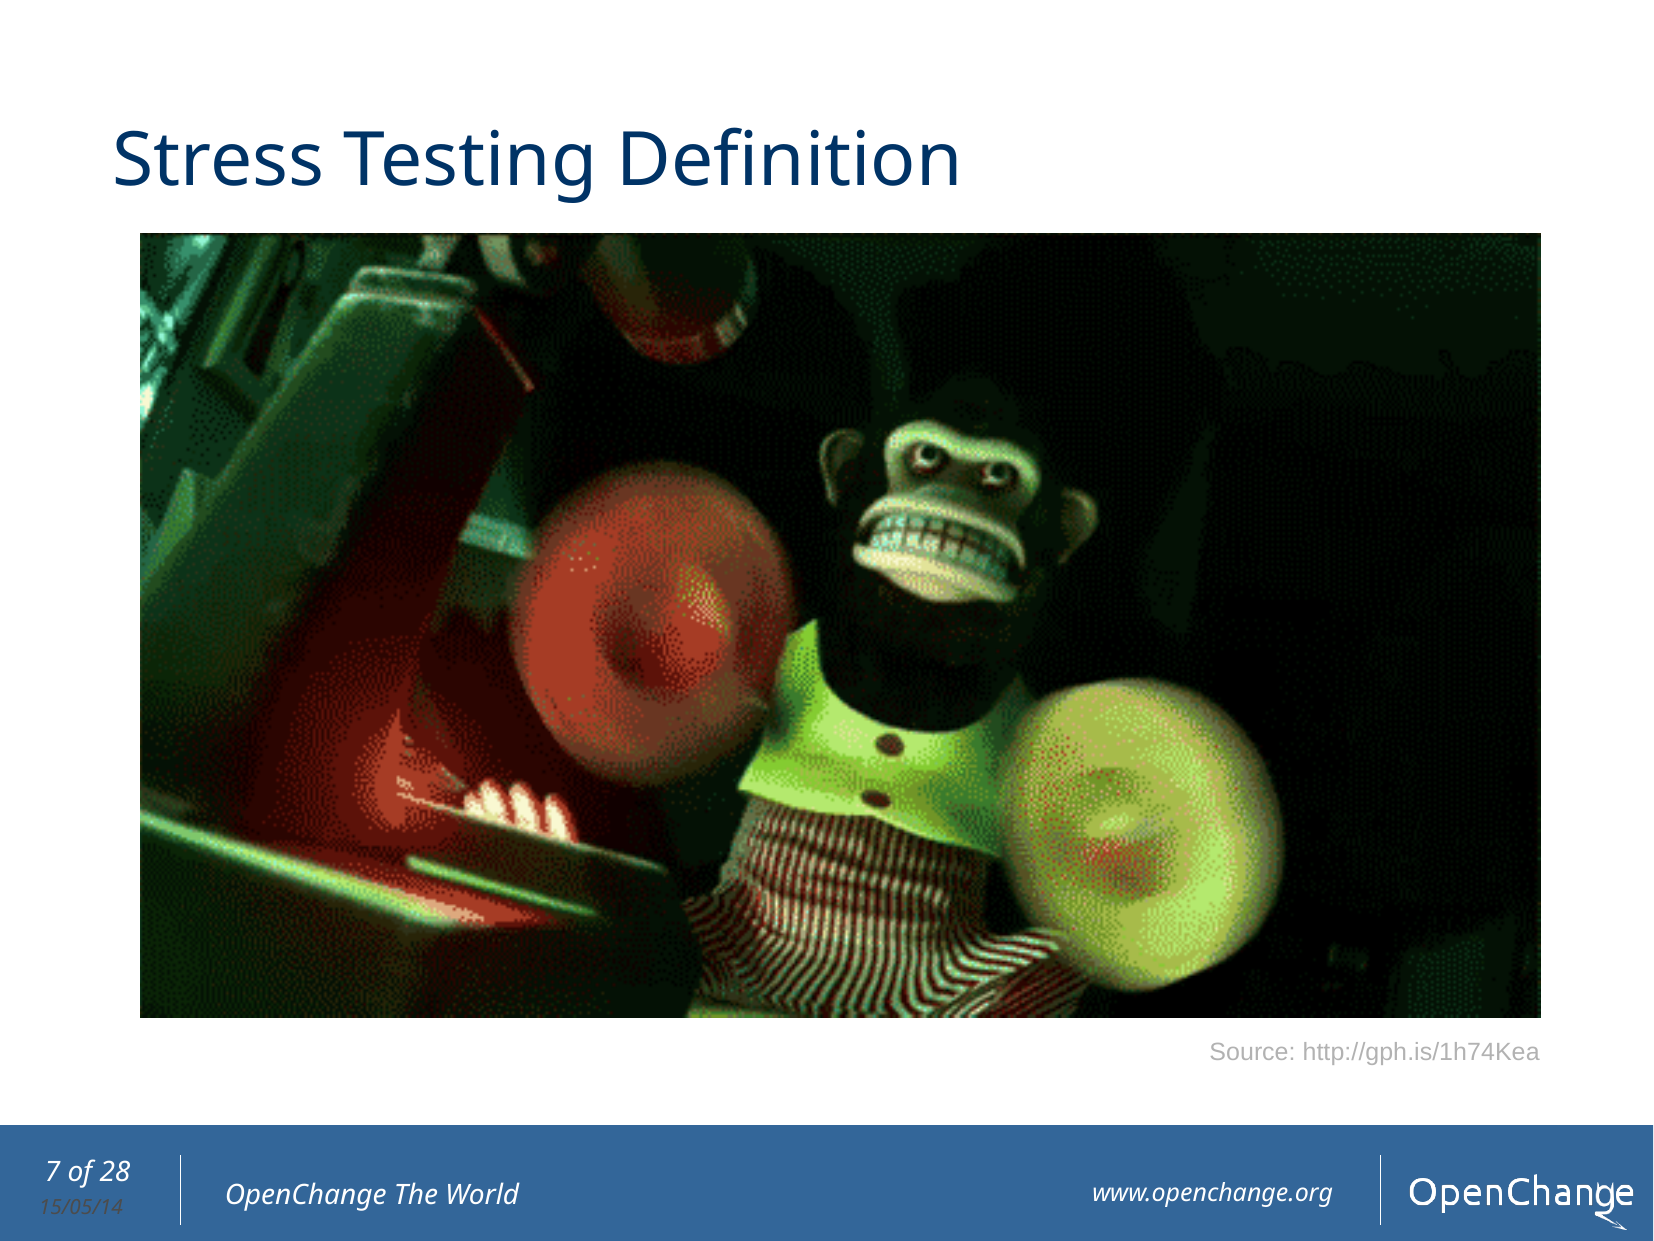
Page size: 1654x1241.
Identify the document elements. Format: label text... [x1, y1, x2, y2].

picture [140, 233, 1541, 1018]
text_box Source: http://gph.is/1h74Kea [959, 1030, 1556, 1074]
title Stress Testing Definition [112, 105, 1523, 208]
picture [1407, 1167, 1654, 1230]
